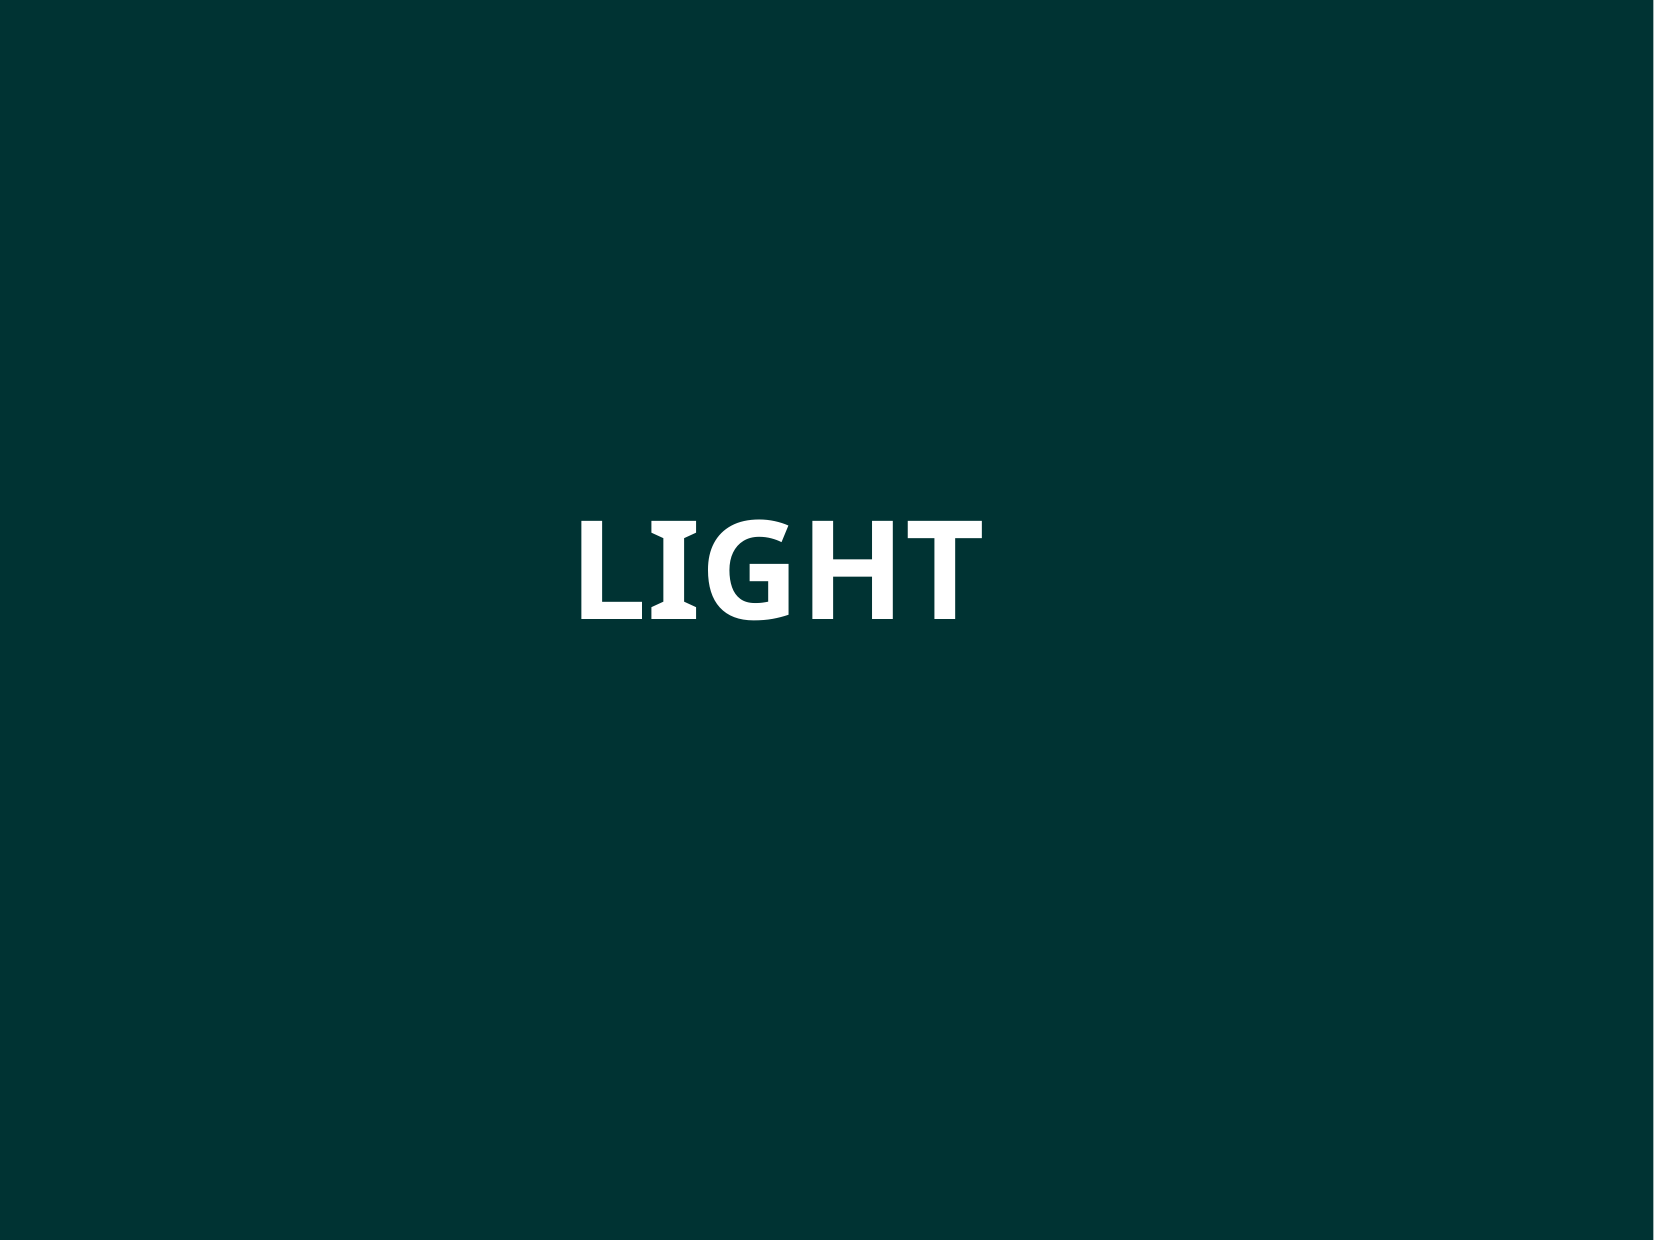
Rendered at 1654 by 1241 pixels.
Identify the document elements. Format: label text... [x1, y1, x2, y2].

text_box LIGHT [555, 465, 1246, 789]
